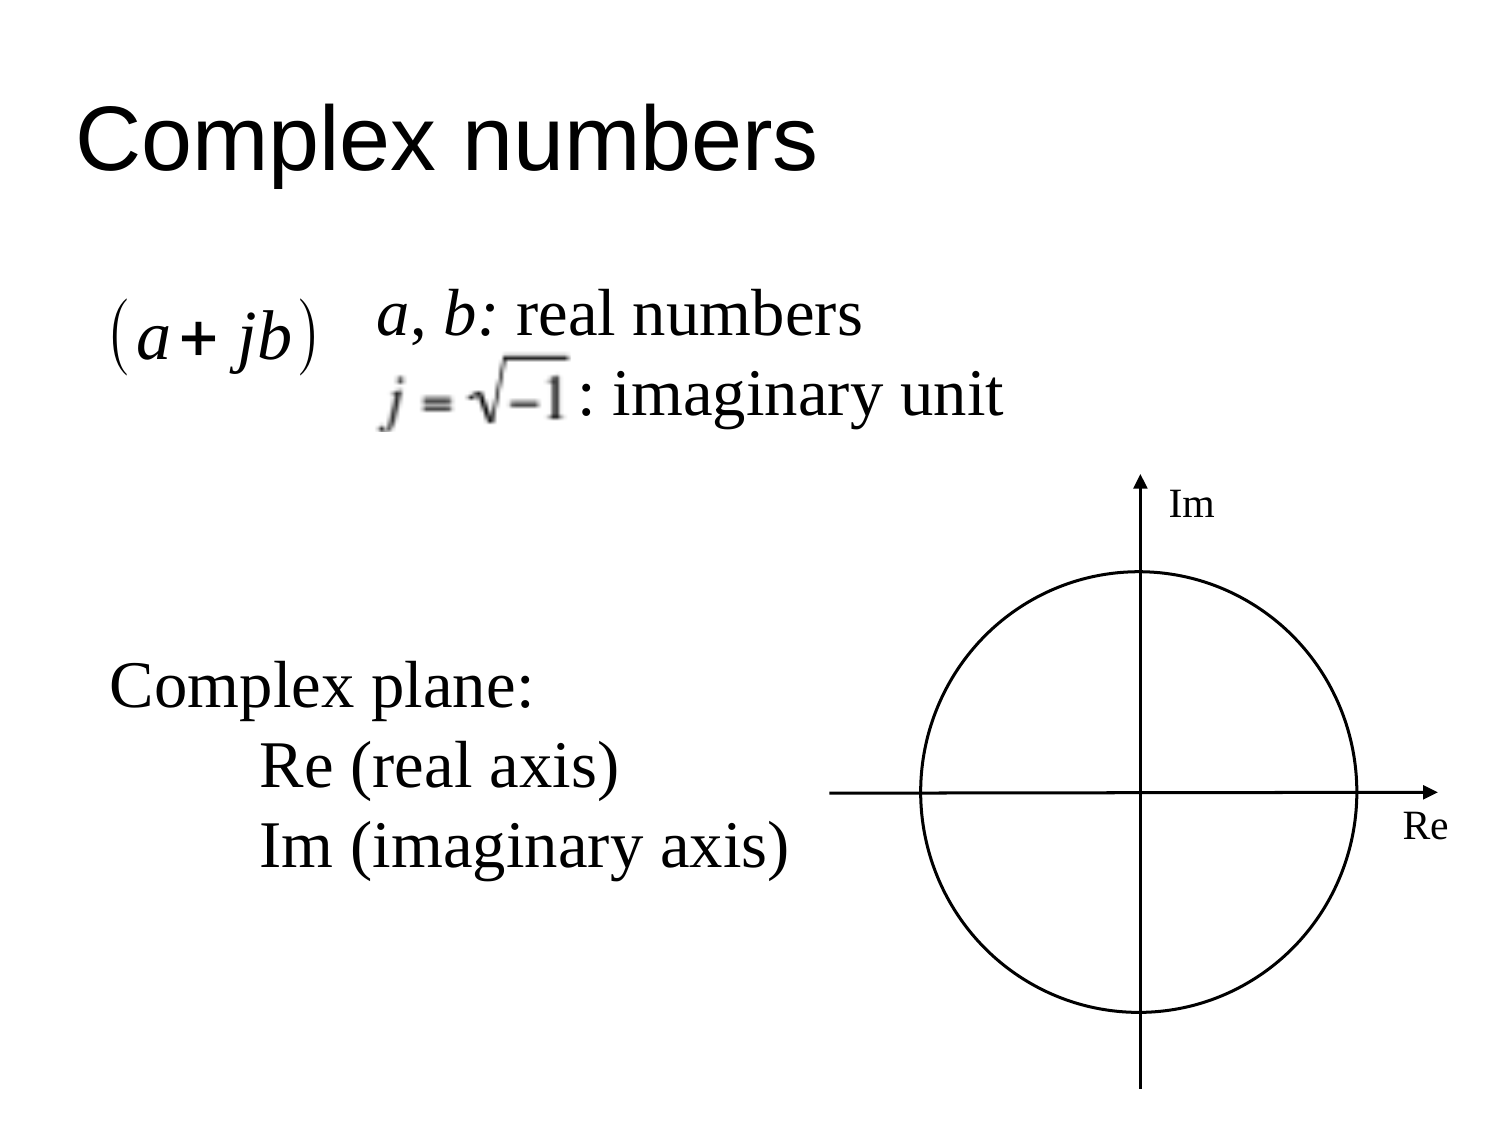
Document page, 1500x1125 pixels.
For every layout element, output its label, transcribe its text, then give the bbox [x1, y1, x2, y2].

chart [102, 294, 326, 380]
text_box [920, 795, 1139, 1013]
title Complex numbers [75, 44, 1425, 233]
text_box [1142, 571, 1357, 791]
text_box a, b: real numbers : imaginary unit [361, 261, 1066, 436]
text_box Re [1387, 786, 1464, 856]
text_box Im [1153, 464, 1230, 534]
text_box [1142, 794, 1357, 1013]
text_box [920, 571, 1139, 791]
picture [370, 350, 572, 432]
text_box Complex plane: Re (real axis) Im (imaginary axis) [95, 629, 807, 889]
